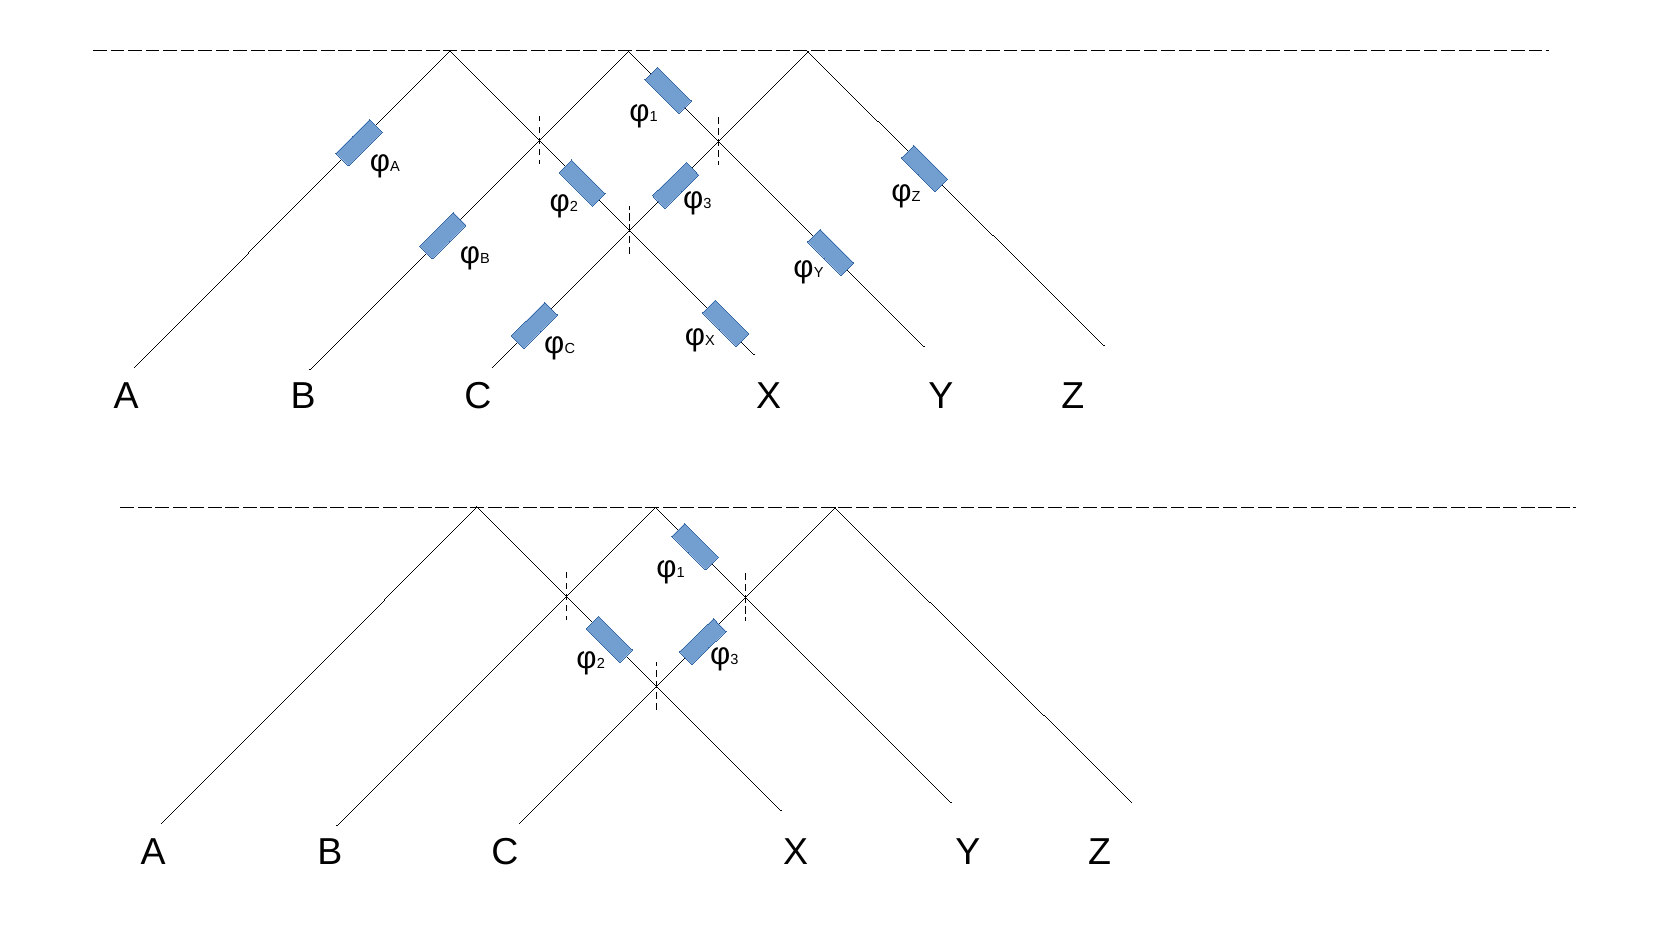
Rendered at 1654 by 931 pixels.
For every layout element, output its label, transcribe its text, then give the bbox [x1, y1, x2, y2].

text_box [593, 181, 606, 206]
text_box X [768, 823, 852, 881]
text_box [620, 637, 633, 663]
text_box φX [670, 309, 730, 360]
text_box [530, 302, 558, 317]
text_box C [476, 823, 560, 881]
text_box φ3 [668, 172, 727, 223]
text_box [702, 618, 724, 629]
text_box [676, 162, 697, 172]
text_box φZ [876, 165, 936, 216]
text_box φ2 [534, 176, 593, 226]
text_box [419, 212, 466, 259]
text_box φB [445, 227, 505, 278]
text_box [511, 318, 529, 349]
text_box B [302, 823, 386, 881]
text_box [559, 159, 588, 176]
text_box [901, 145, 934, 165]
text_box B [275, 367, 359, 425]
text_box φ1 [614, 86, 673, 136]
text_box A [125, 823, 209, 881]
text_box [586, 616, 615, 632]
text_box [652, 180, 668, 209]
text_box [679, 636, 695, 665]
text_box Y [913, 367, 997, 425]
text_box φ2 [561, 632, 620, 683]
text_box φ3 [695, 629, 754, 679]
text_box [807, 229, 833, 242]
text_box X [741, 367, 825, 425]
text_box [644, 67, 692, 114]
text_box [839, 248, 854, 276]
text_box [335, 119, 383, 166]
text_box φ1 [641, 542, 700, 592]
text_box Y [940, 823, 1024, 881]
text_box φY [778, 242, 839, 292]
text_box [706, 300, 725, 309]
text_box φA [355, 135, 415, 186]
text_box φC [529, 317, 590, 368]
text_box [671, 523, 719, 570]
text_box Z [1073, 823, 1157, 881]
text_box [730, 314, 749, 347]
text_box C [449, 367, 533, 425]
text_box Z [1046, 367, 1130, 425]
text_box A [98, 367, 182, 425]
text_box [936, 167, 948, 191]
